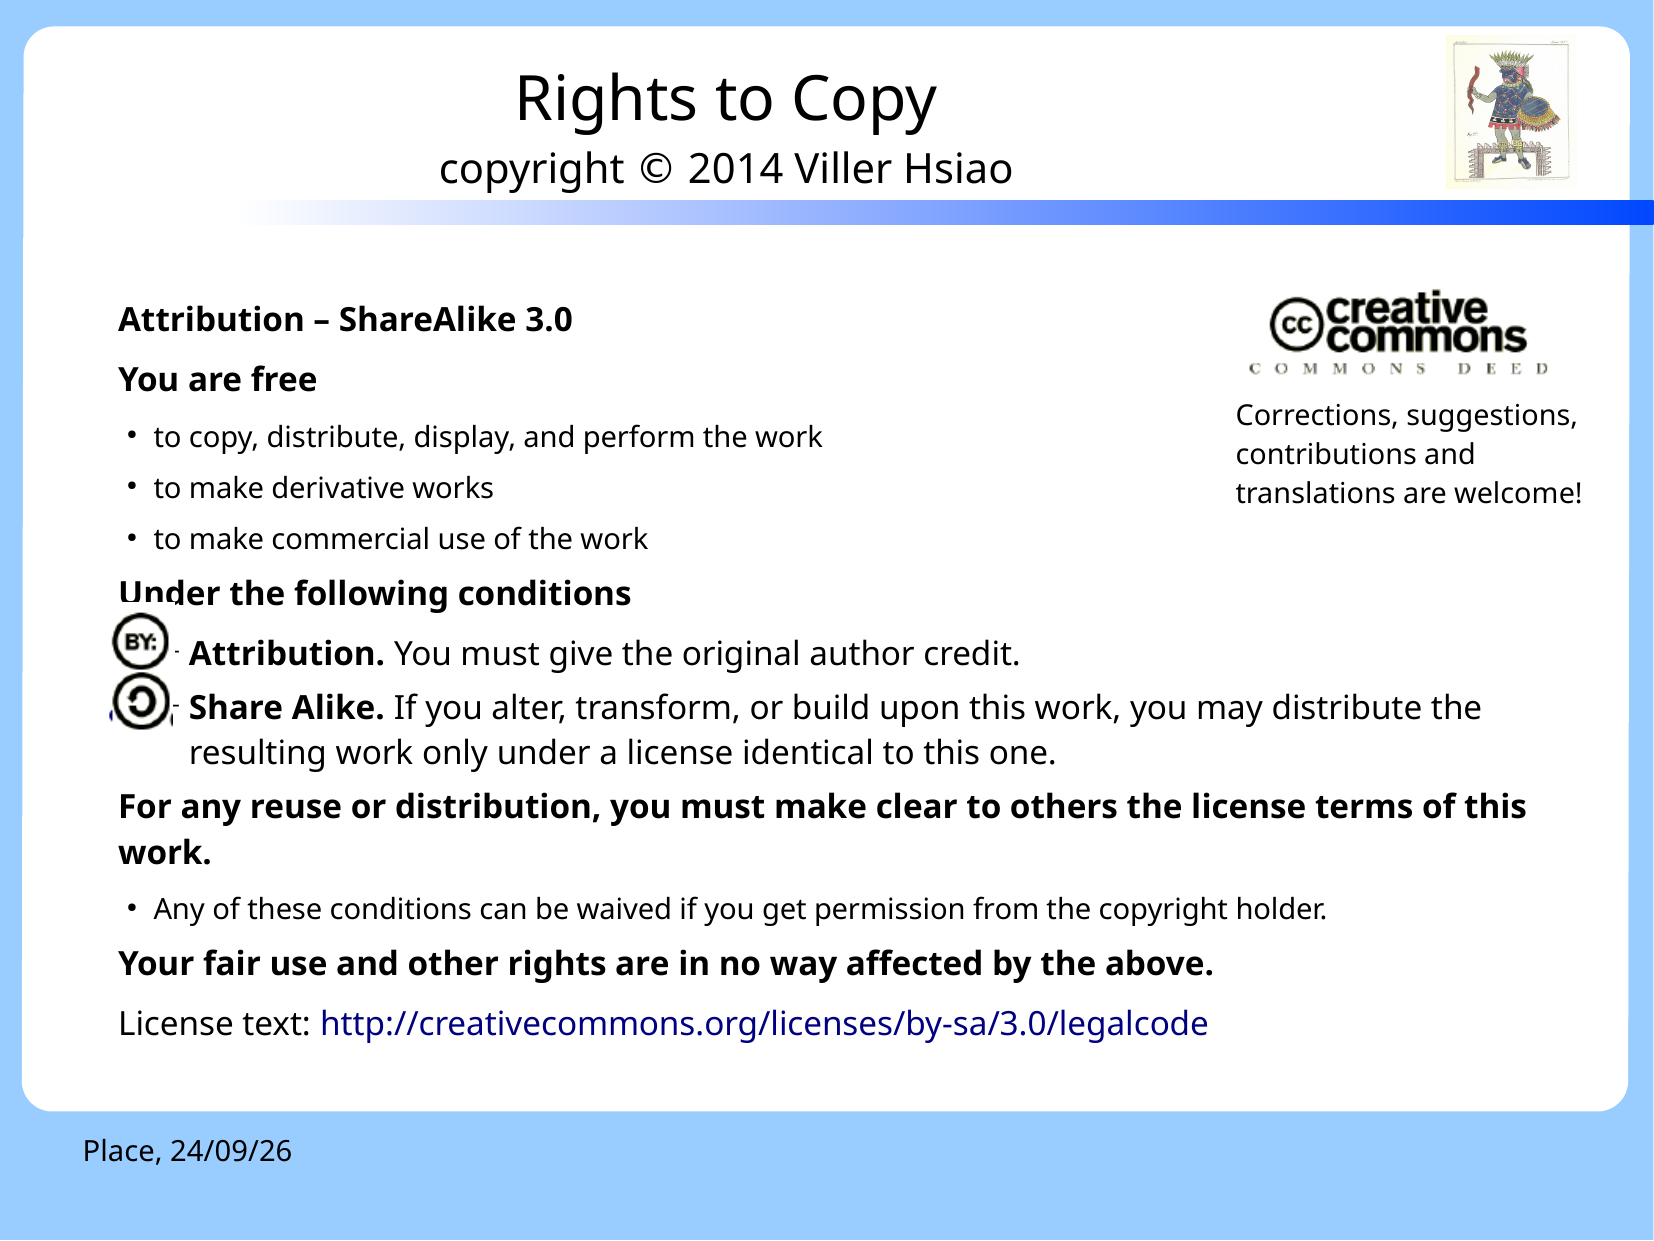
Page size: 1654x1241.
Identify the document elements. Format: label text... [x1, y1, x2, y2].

picture [106, 602, 175, 733]
list Attribution – ShareAlike 3.0 You are free to copy, distribute, display, and perform the work to make derivative works to make commercial use of the work Under the following conditions Attribution. You must give the original author credit. Share Alike. If you alter, transform, or build upon this work, you may distribute the resulting work only under a license identical to this one. For any reuse or distribution, you must make clear to others the license terms of this work. Any of these conditions can be waived if you get permission from the copyright holder. Your fair use and other rights are in no way affected by the above. License text: http://creativecommons.org/licenses/by-sa/3.0/legalcode [82, 236, 1571, 1055]
picture [1228, 258, 1577, 384]
picture [1446, 35, 1577, 189]
text_box Corrections, suggestions, contributions and translations are welcome! [1181, 394, 1595, 514]
title Rights to Copy copyright © 2014 Viller Hsiao [82, 49, 1371, 201]
